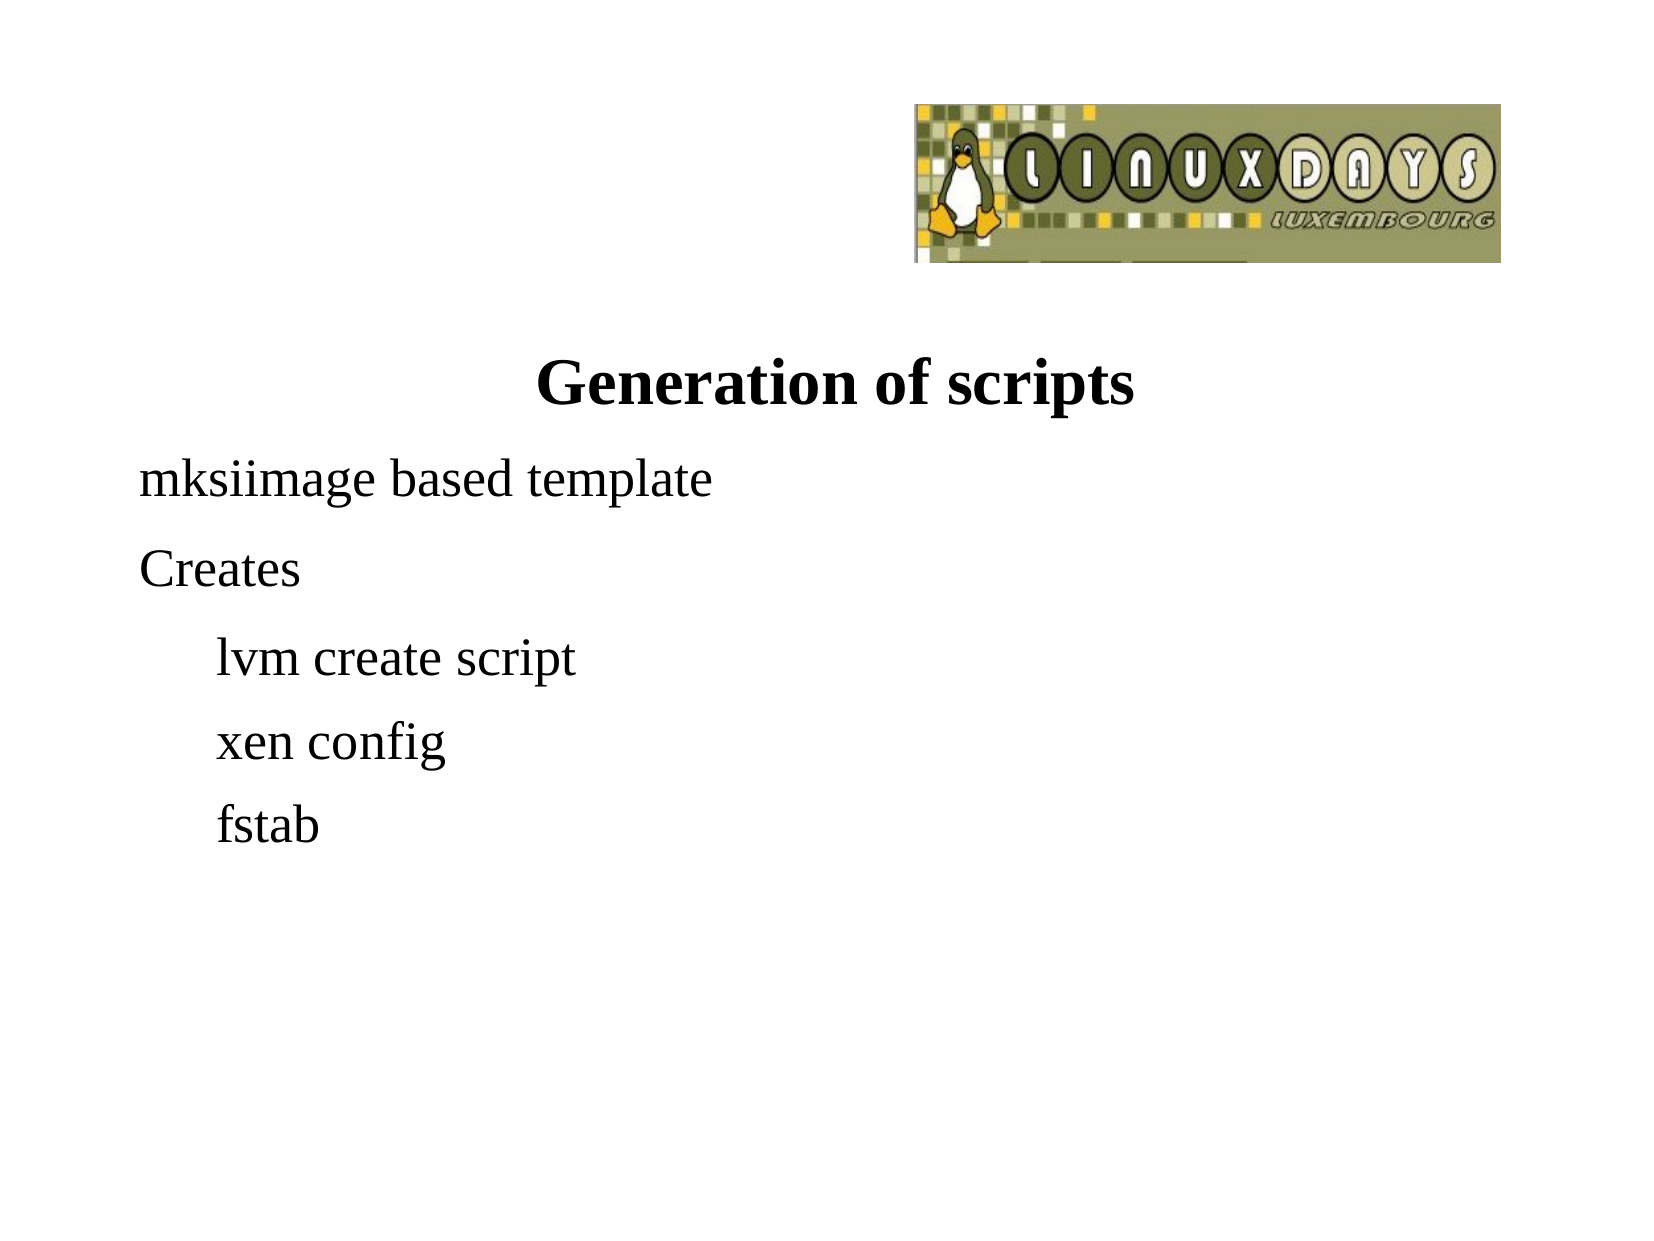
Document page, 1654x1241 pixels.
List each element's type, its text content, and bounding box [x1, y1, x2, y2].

picture [914, 104, 1501, 263]
list Generation of scripts mksiimage based template Creates lvm create script xen config fstab [121, 344, 1534, 1127]
